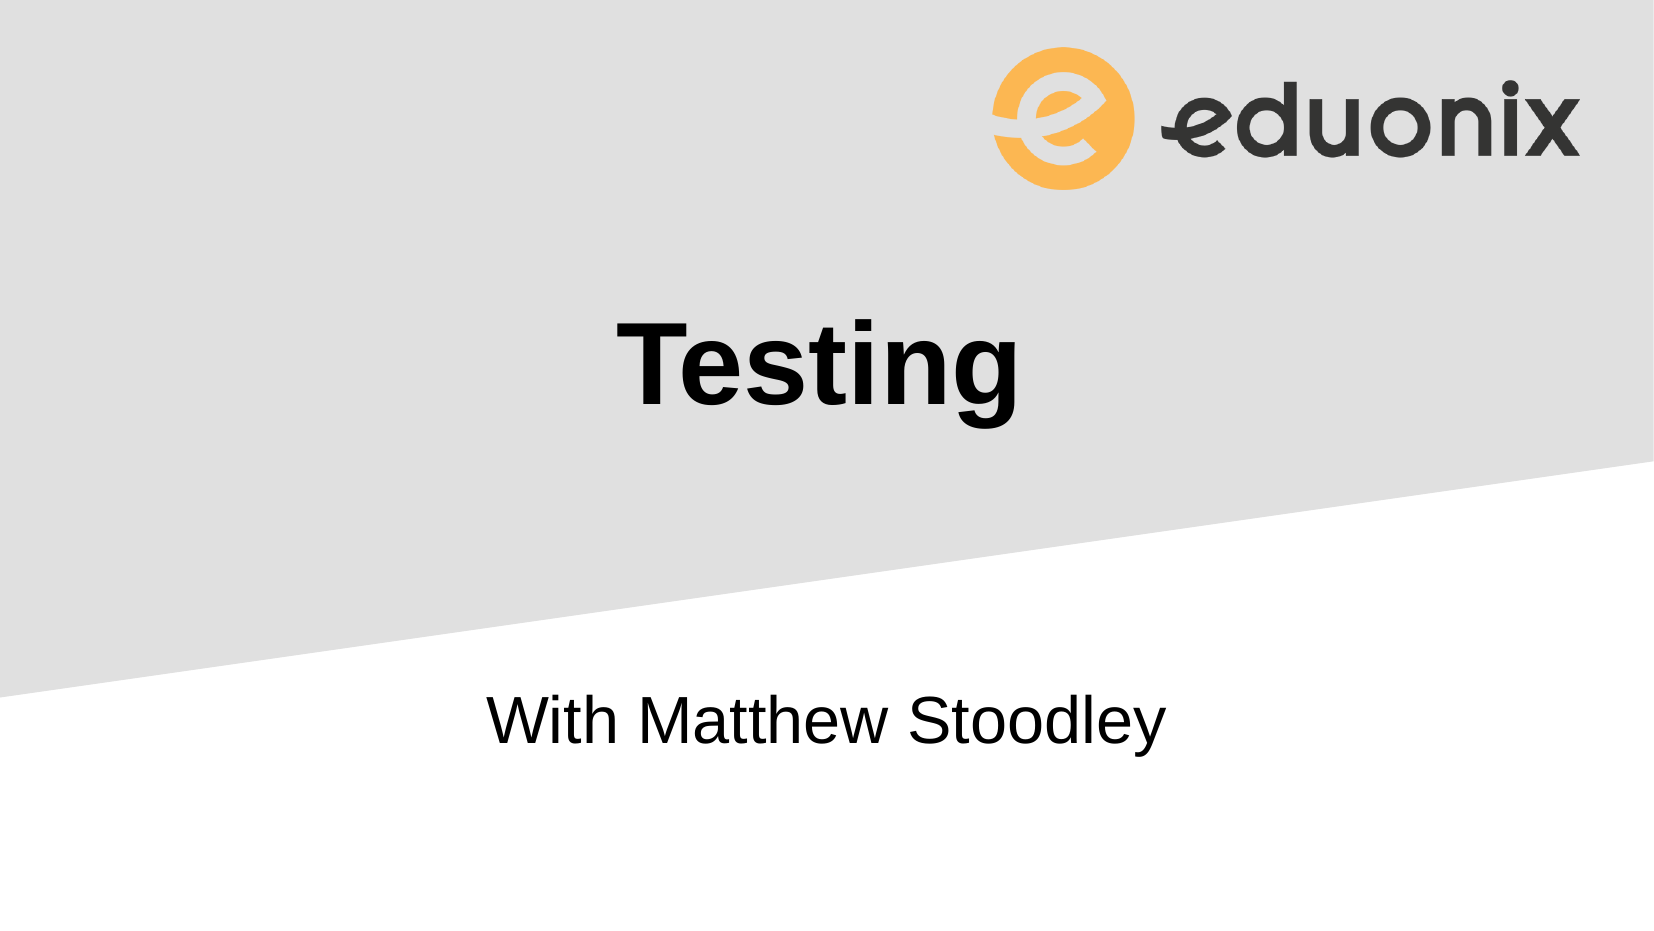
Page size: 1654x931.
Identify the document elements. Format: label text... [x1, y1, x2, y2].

picture [992, 47, 1580, 190]
title Testing [75, 90, 1564, 639]
subtitle With Matthew Stoodley [93, 578, 1561, 863]
